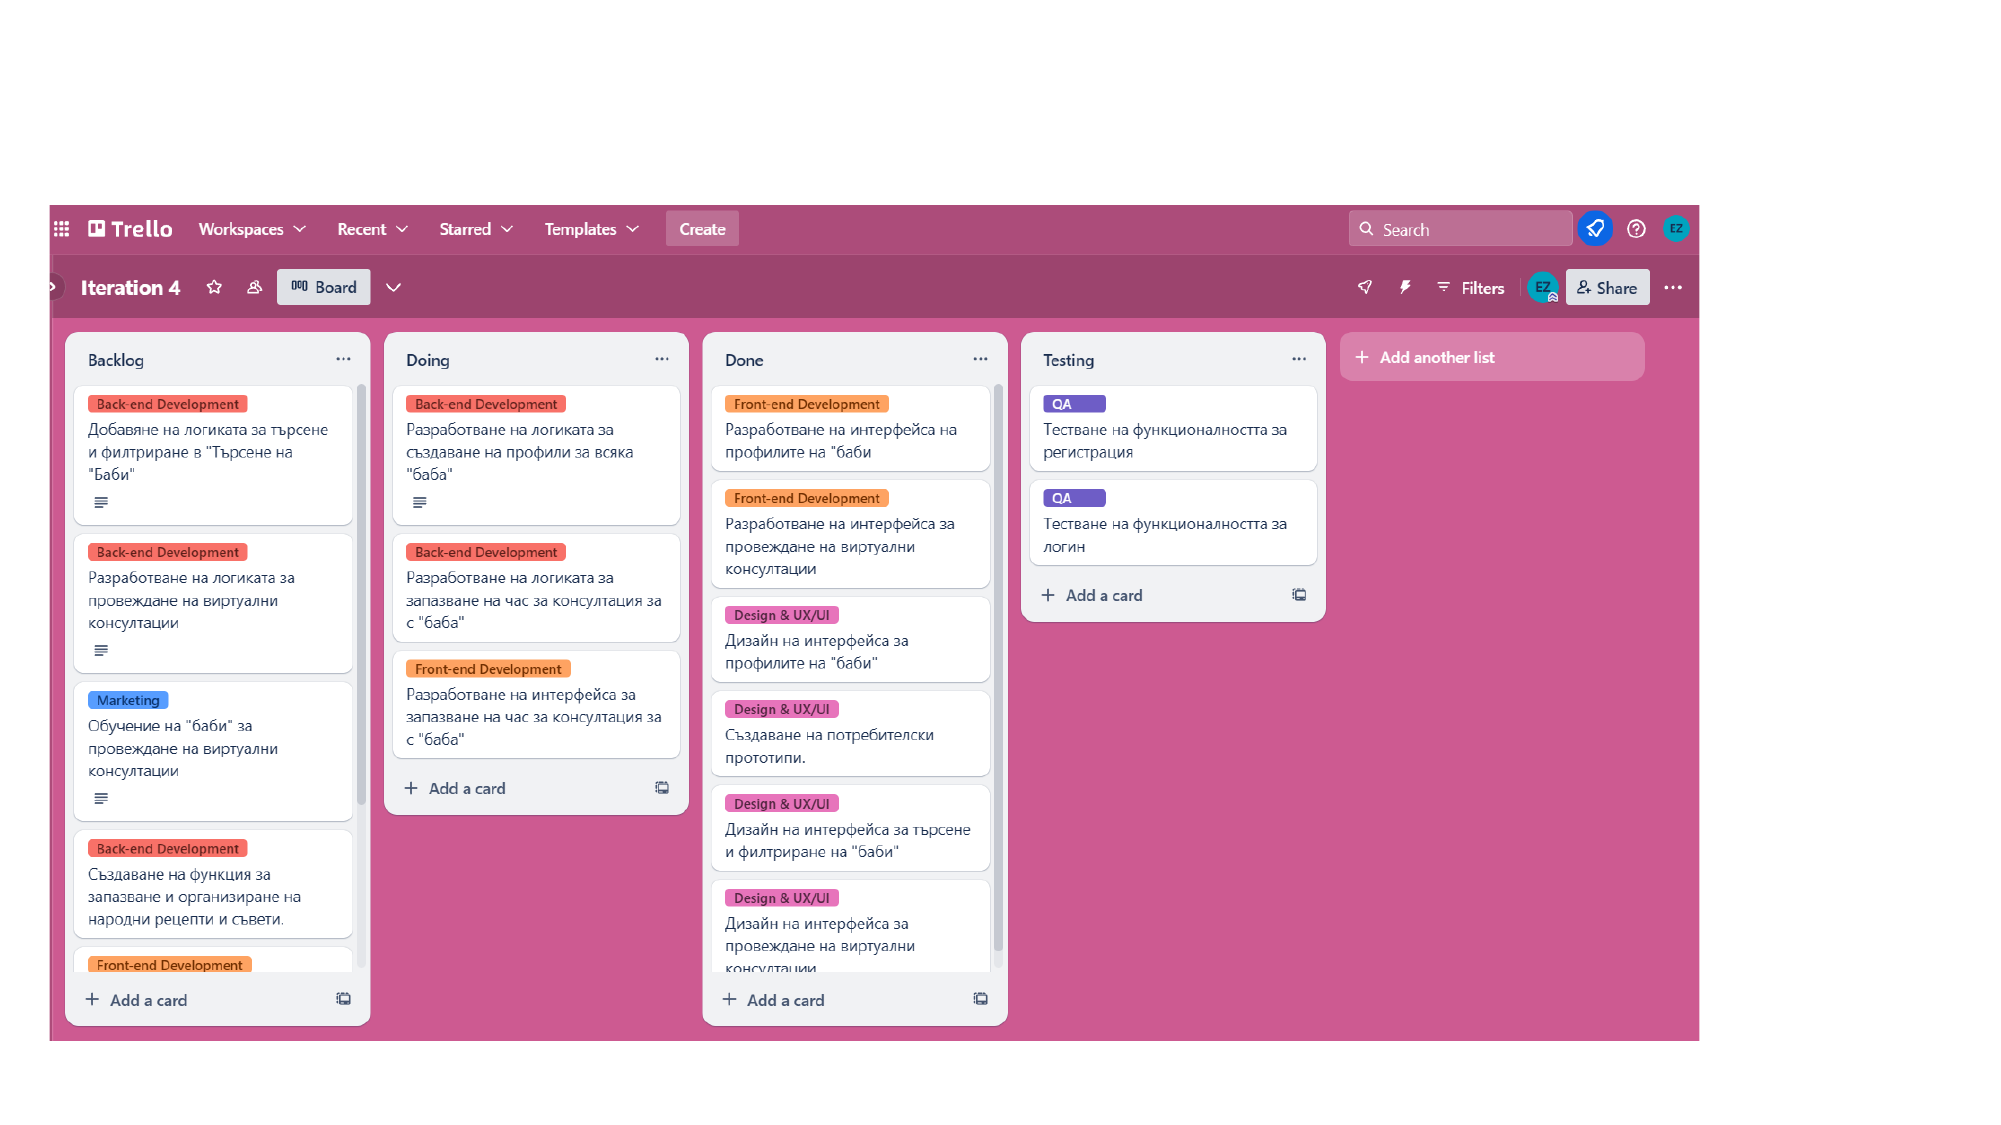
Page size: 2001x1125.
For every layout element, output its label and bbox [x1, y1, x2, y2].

picture [49, 205, 1700, 1041]
